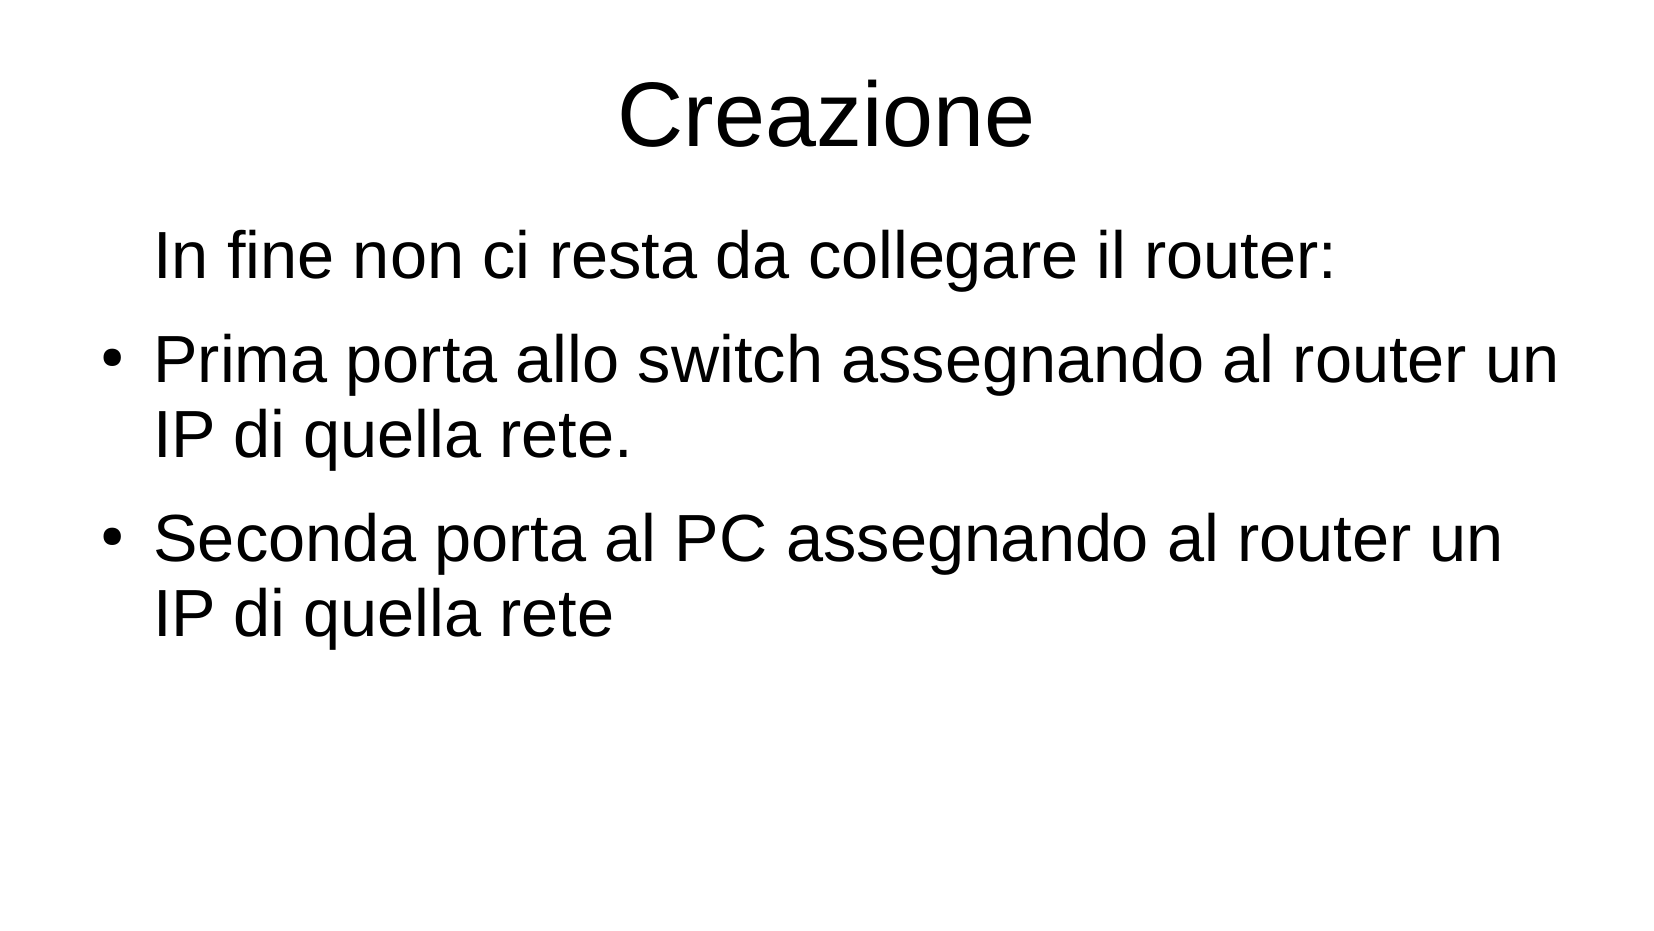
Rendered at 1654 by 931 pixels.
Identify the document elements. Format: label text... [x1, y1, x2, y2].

title Creazione [82, 37, 1571, 193]
list In fine non ci resta da collegare il router: Prima porta allo switch assegnando al router un IP di quella rete. Seconda porta al PC assegnando al router un IP di quella rete [82, 217, 1571, 758]
